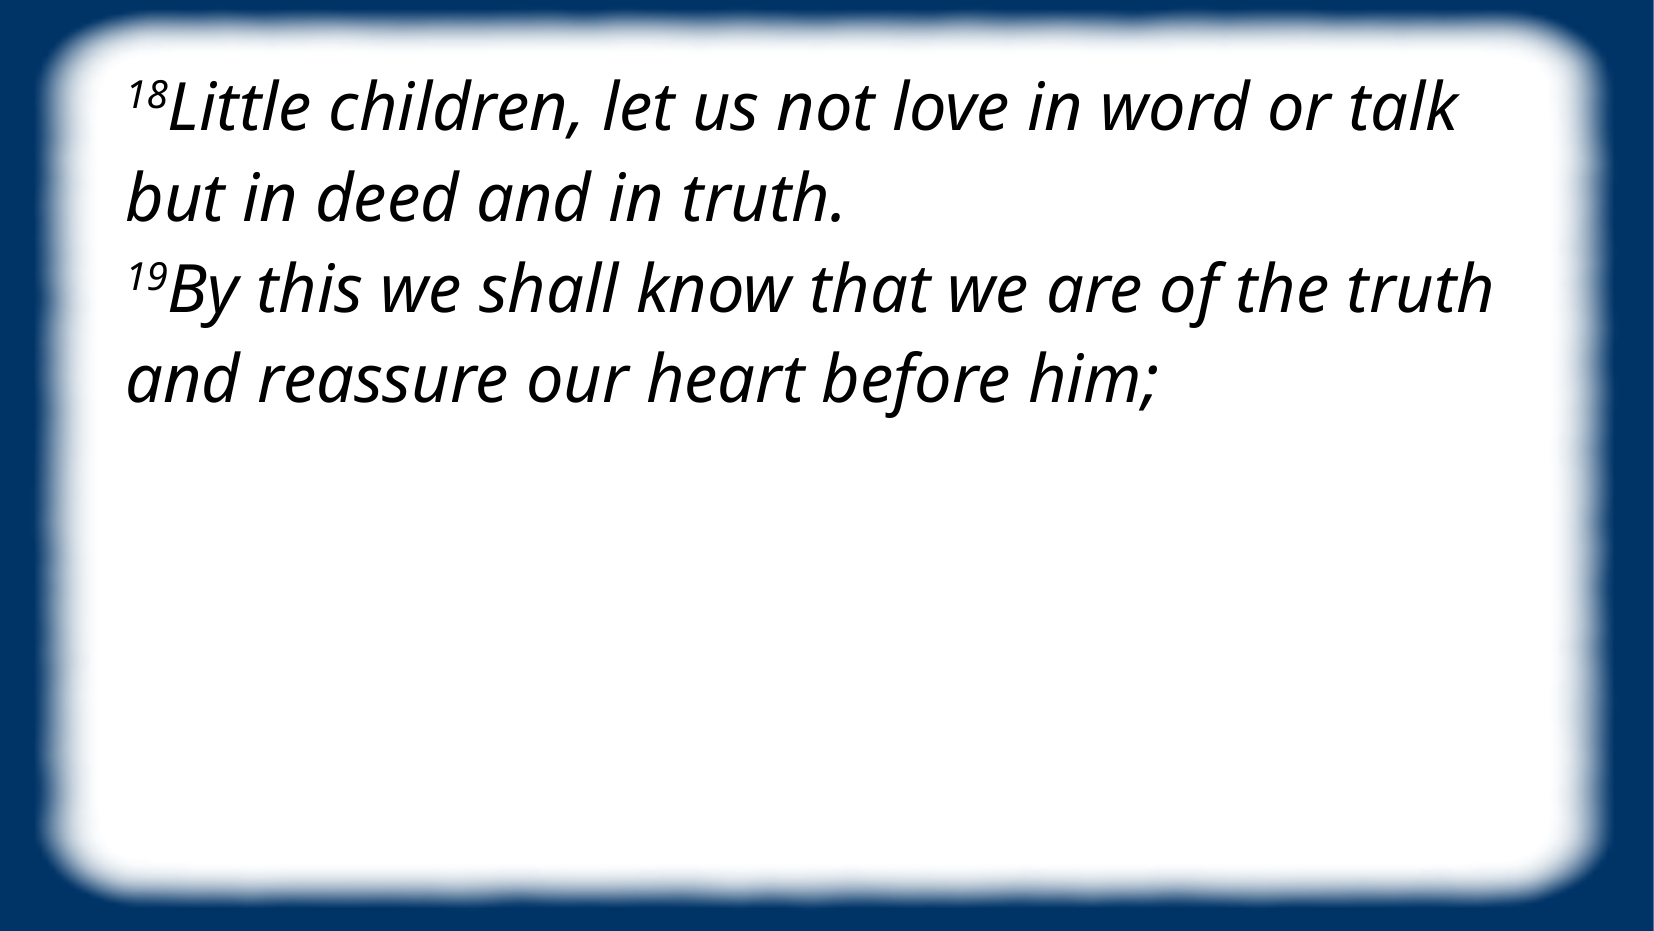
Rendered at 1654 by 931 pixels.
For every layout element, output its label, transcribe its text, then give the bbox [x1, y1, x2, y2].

picture [0, 0, 1654, 931]
text_box 18Little children, let us not love in word or talk but in deed and in truth. 19By this we shall know that we are of the truth and reassure our heart before him; [110, 51, 1551, 422]
